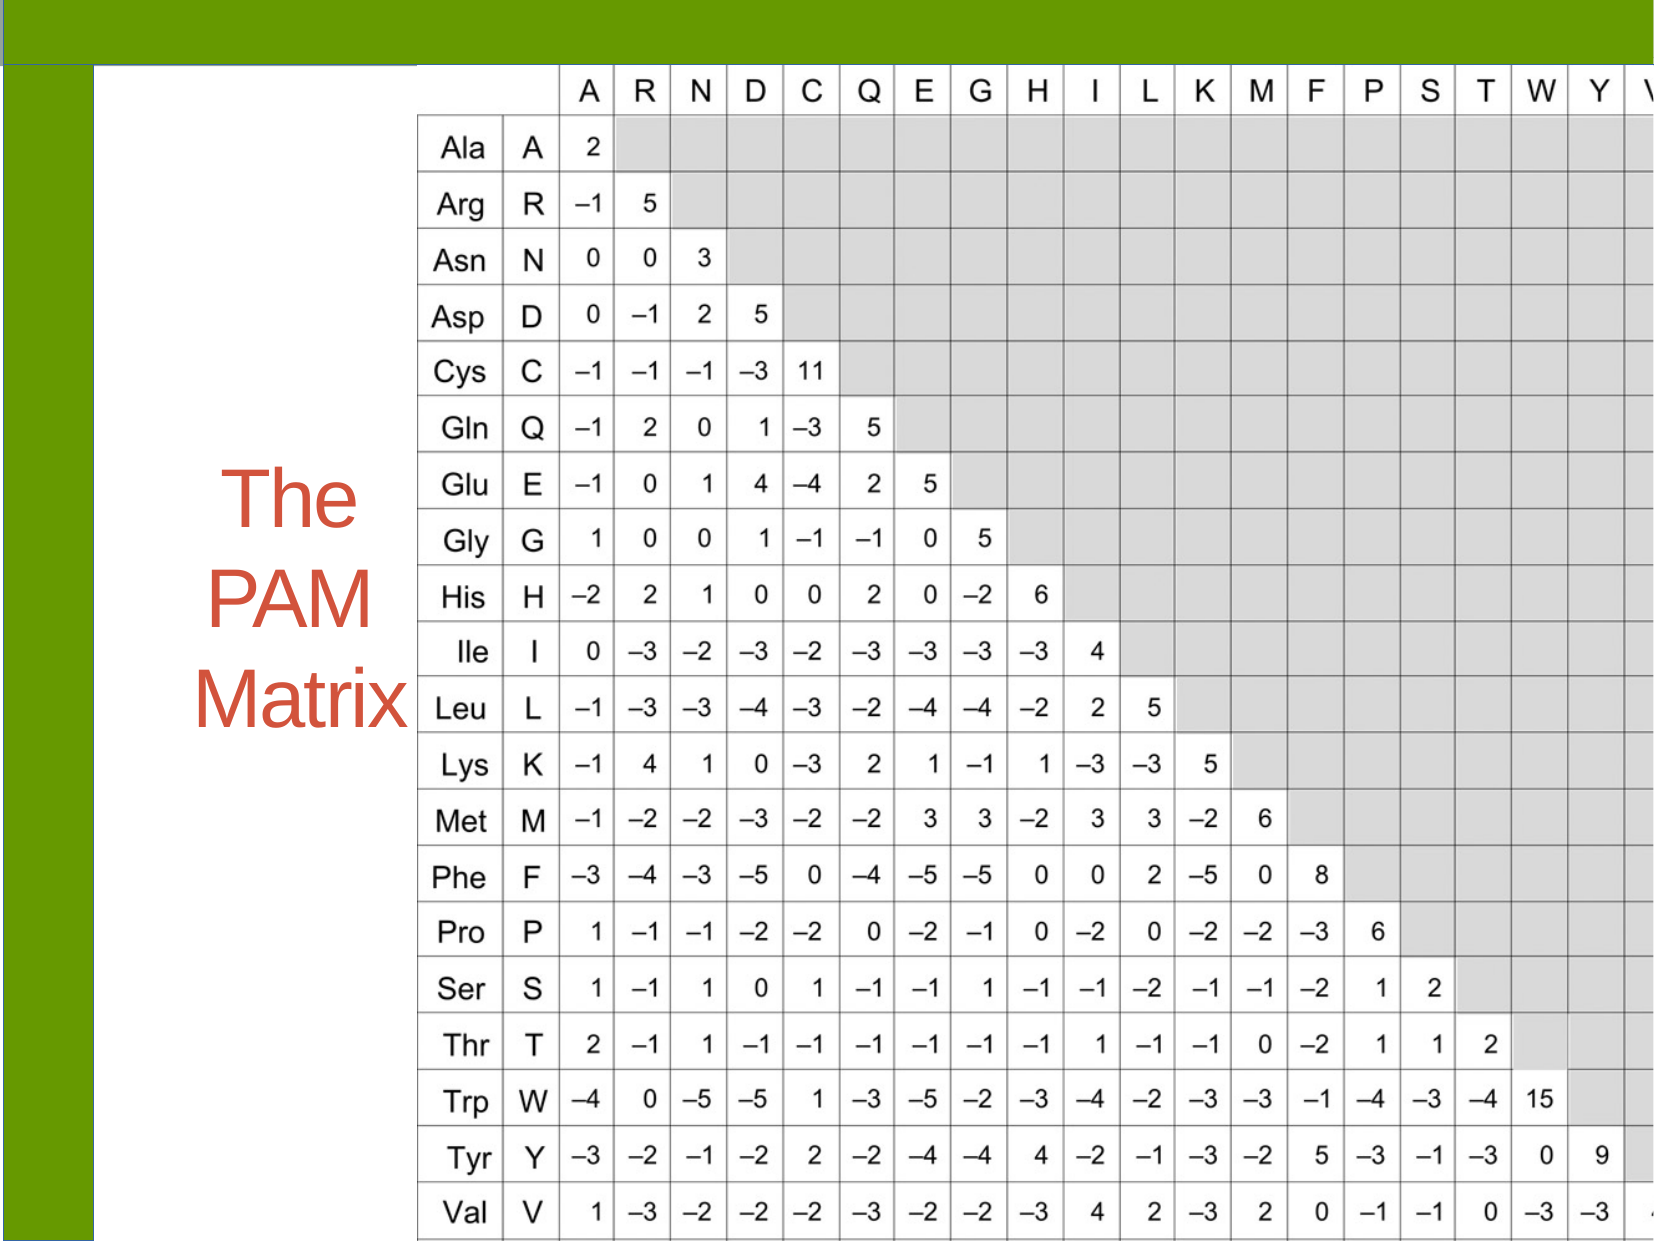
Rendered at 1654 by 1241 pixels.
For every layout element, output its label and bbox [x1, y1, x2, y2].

text_box [3, 0, 1654, 1241]
picture [94, 65, 1654, 1241]
